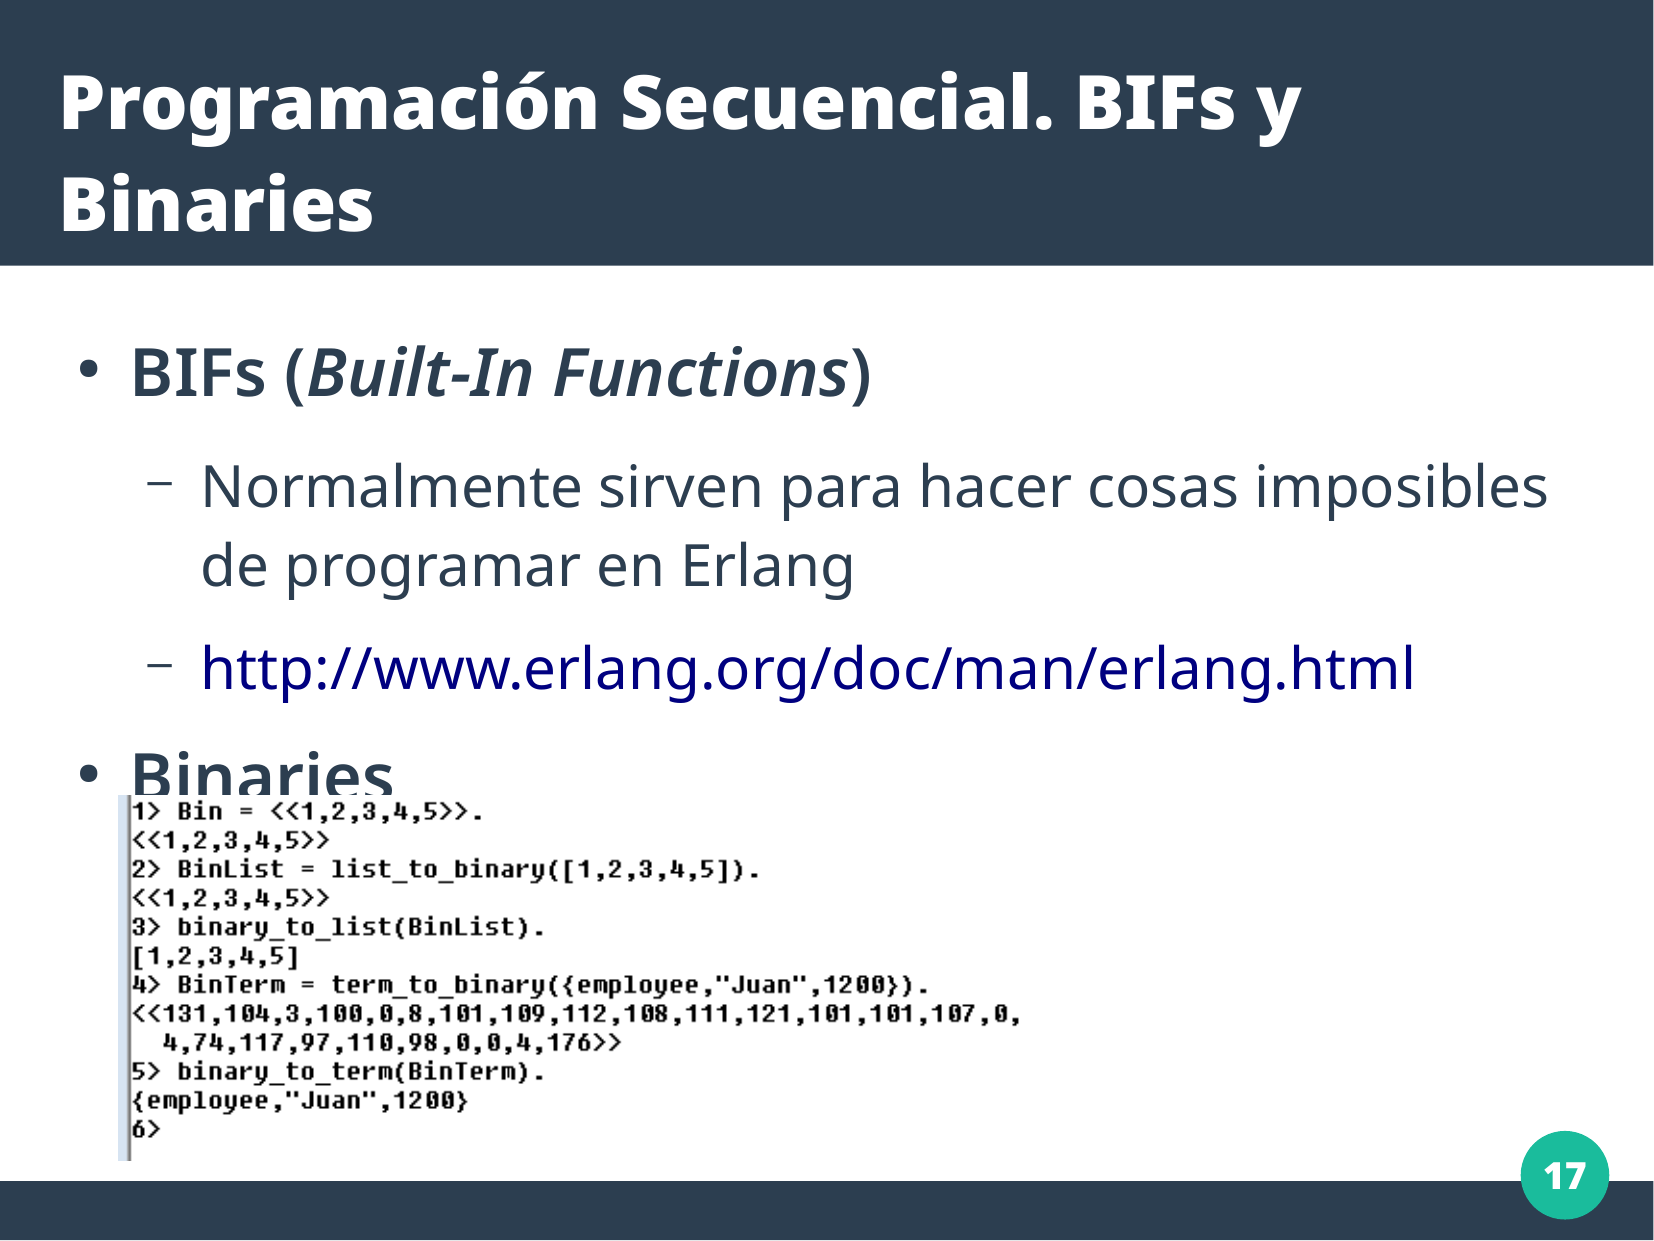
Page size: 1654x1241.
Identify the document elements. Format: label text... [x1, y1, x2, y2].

list BIFs (Built-In Functions) Normalmente sirven para hacer cosas imposibles de programar en Erlang http://www.erlang.org/doc/man/erlang.html Binaries [59, 324, 1595, 1152]
picture [118, 795, 1063, 1161]
title Programación Secuencial. BIFs y Binaries [59, 49, 1595, 207]
